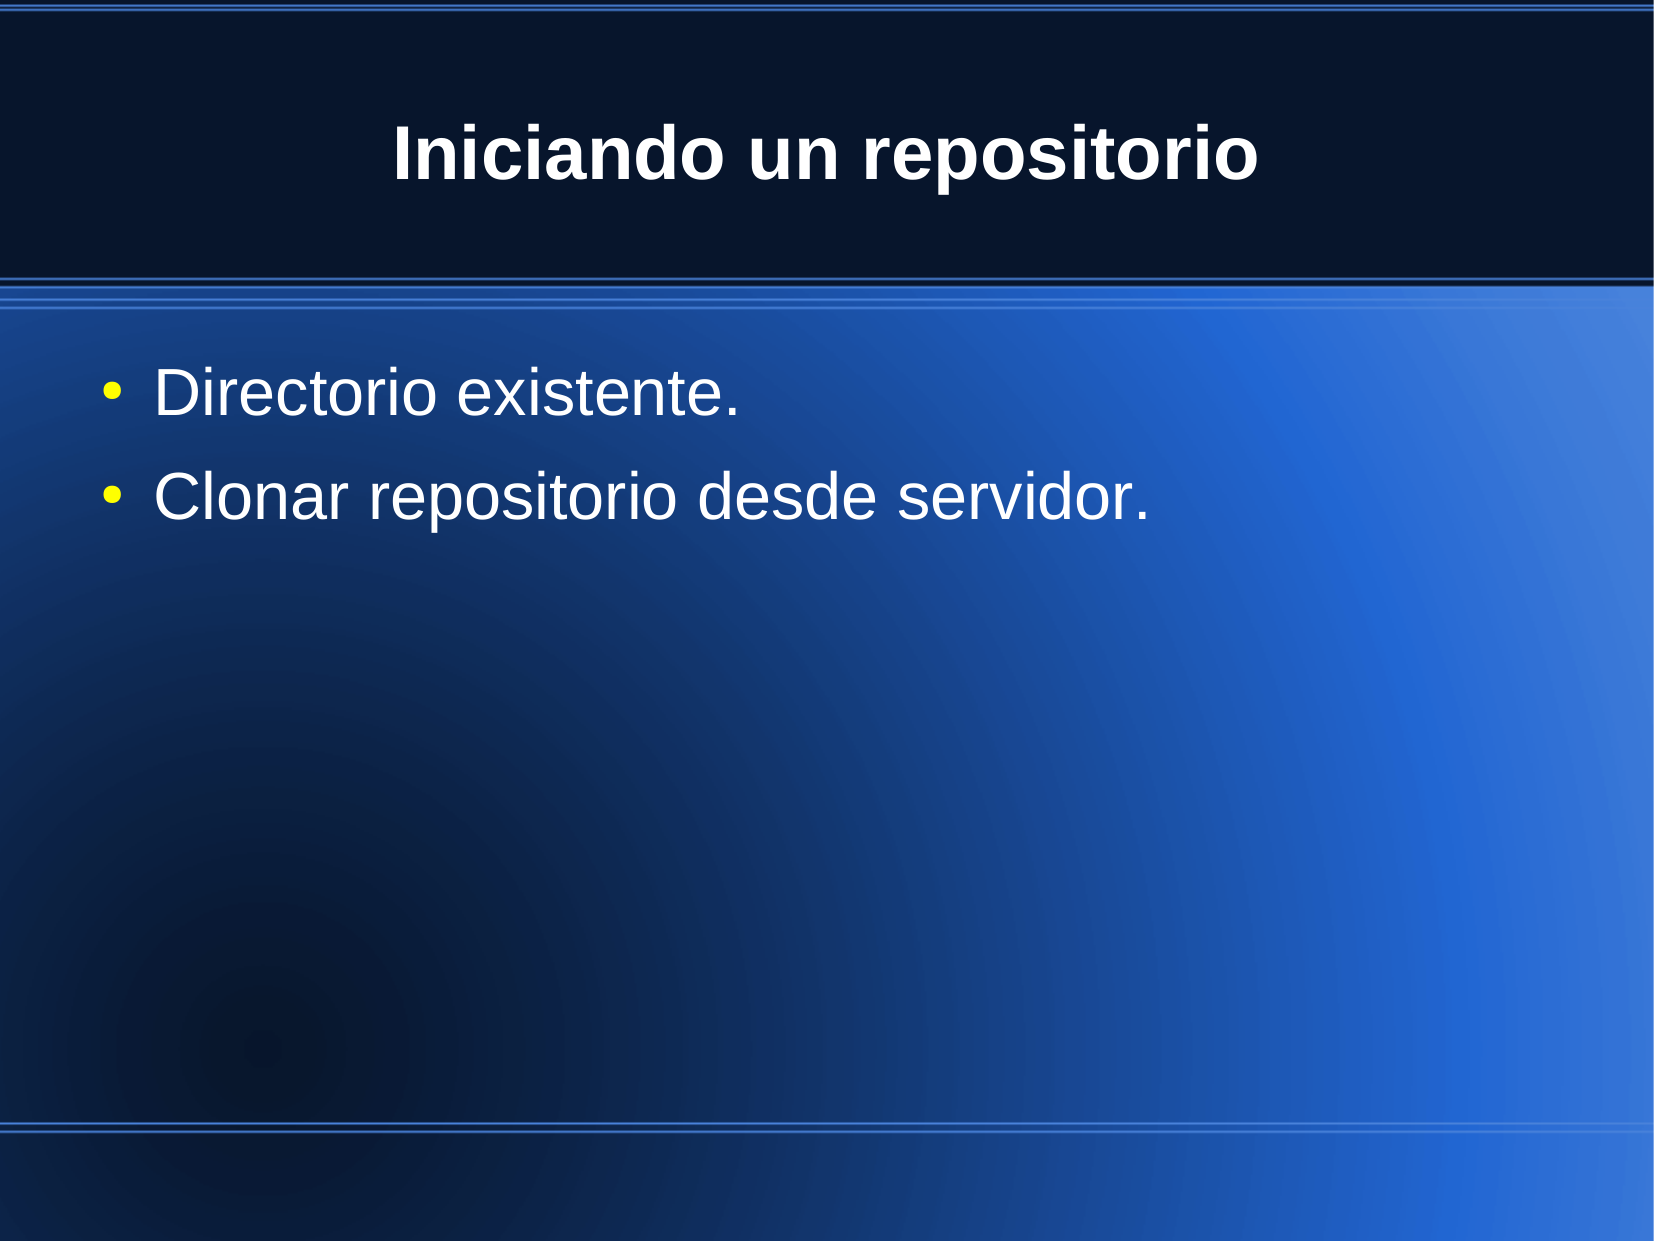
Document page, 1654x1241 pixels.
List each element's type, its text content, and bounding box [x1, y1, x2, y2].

picture [0, 0, 1654, 1241]
title Iniciando un repositorio [82, 49, 1571, 257]
list Directorio existente. Clonar repositorio desde servidor. [82, 355, 1571, 1075]
